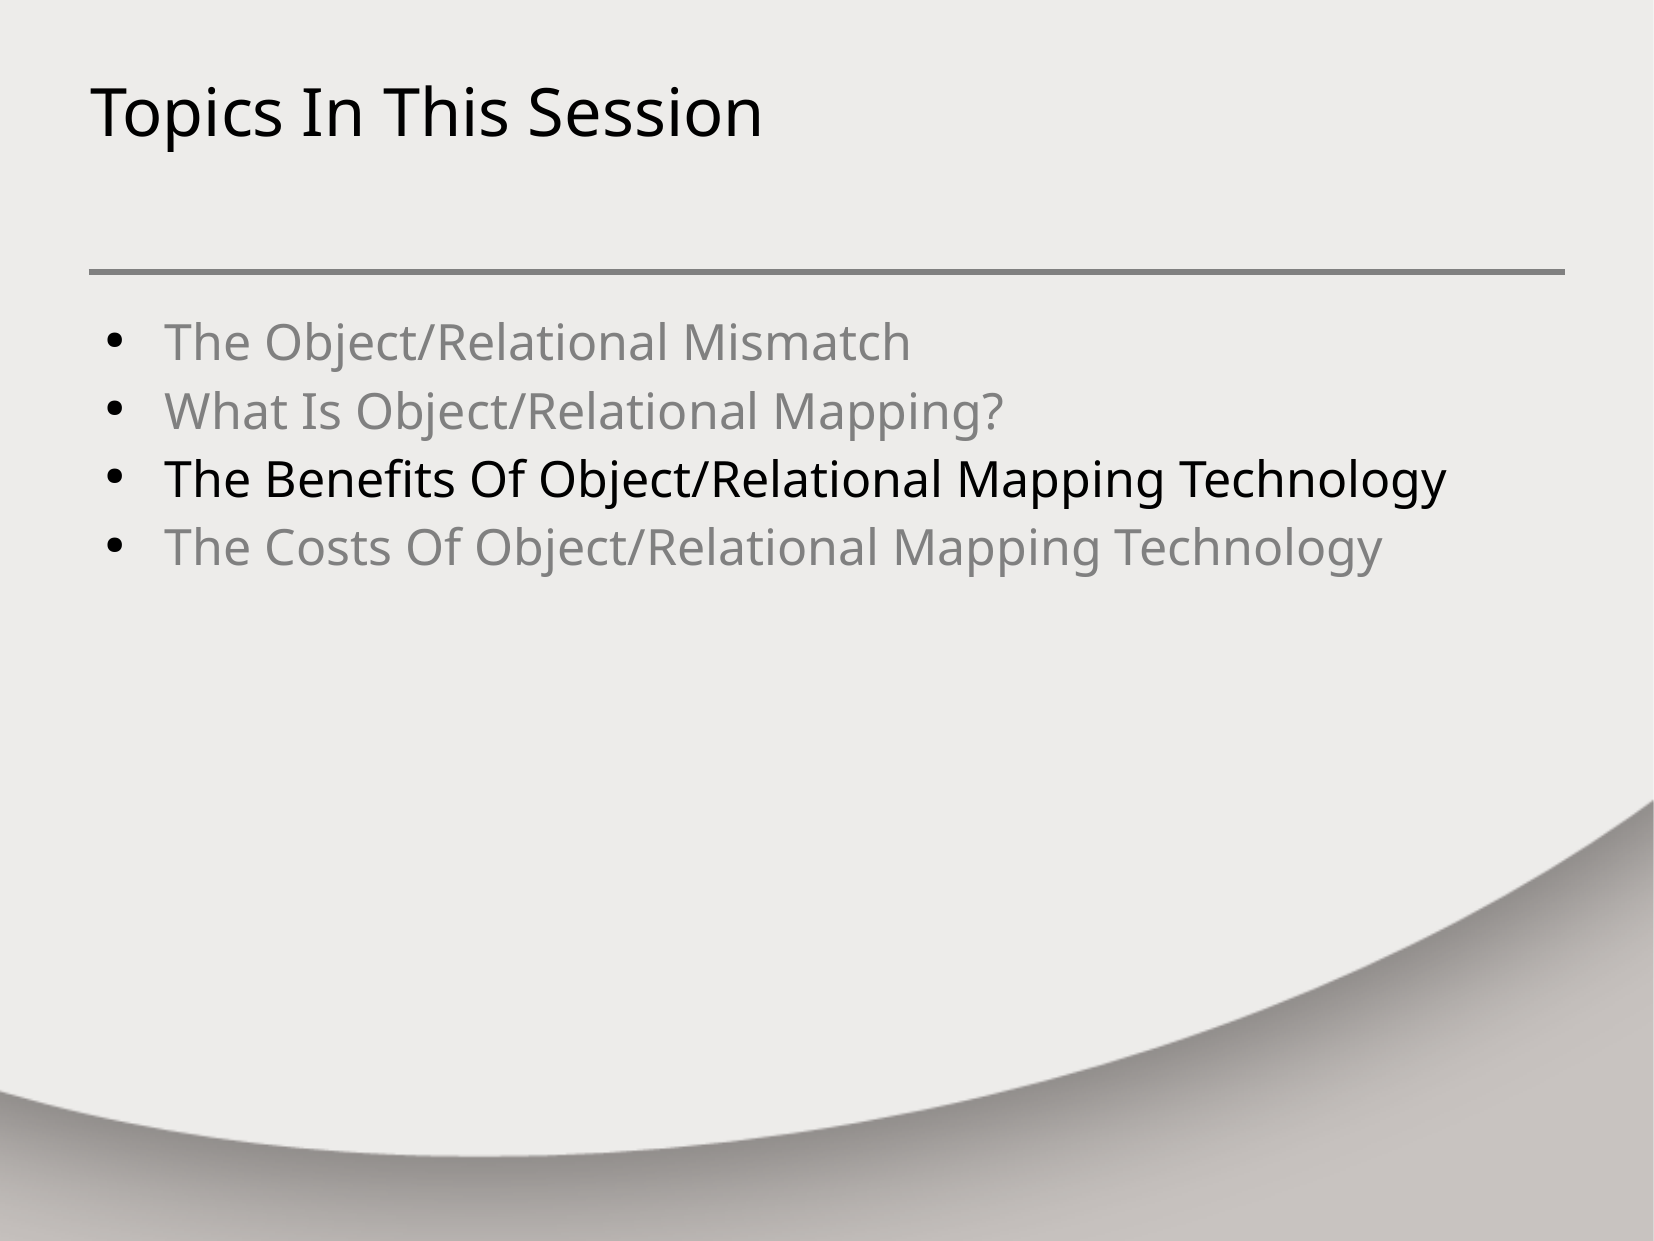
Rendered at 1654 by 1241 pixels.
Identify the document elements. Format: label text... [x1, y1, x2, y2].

title Topics In This Session [90, 75, 1565, 238]
picture [0, 0, 1654, 1241]
text_box The Object/Relational Mismatch What Is Object/Relational Mapping? The Benefits Of Object/Relational Mapping Technology The Costs Of Object/Relational Mapping Technology [90, 300, 1567, 1157]
